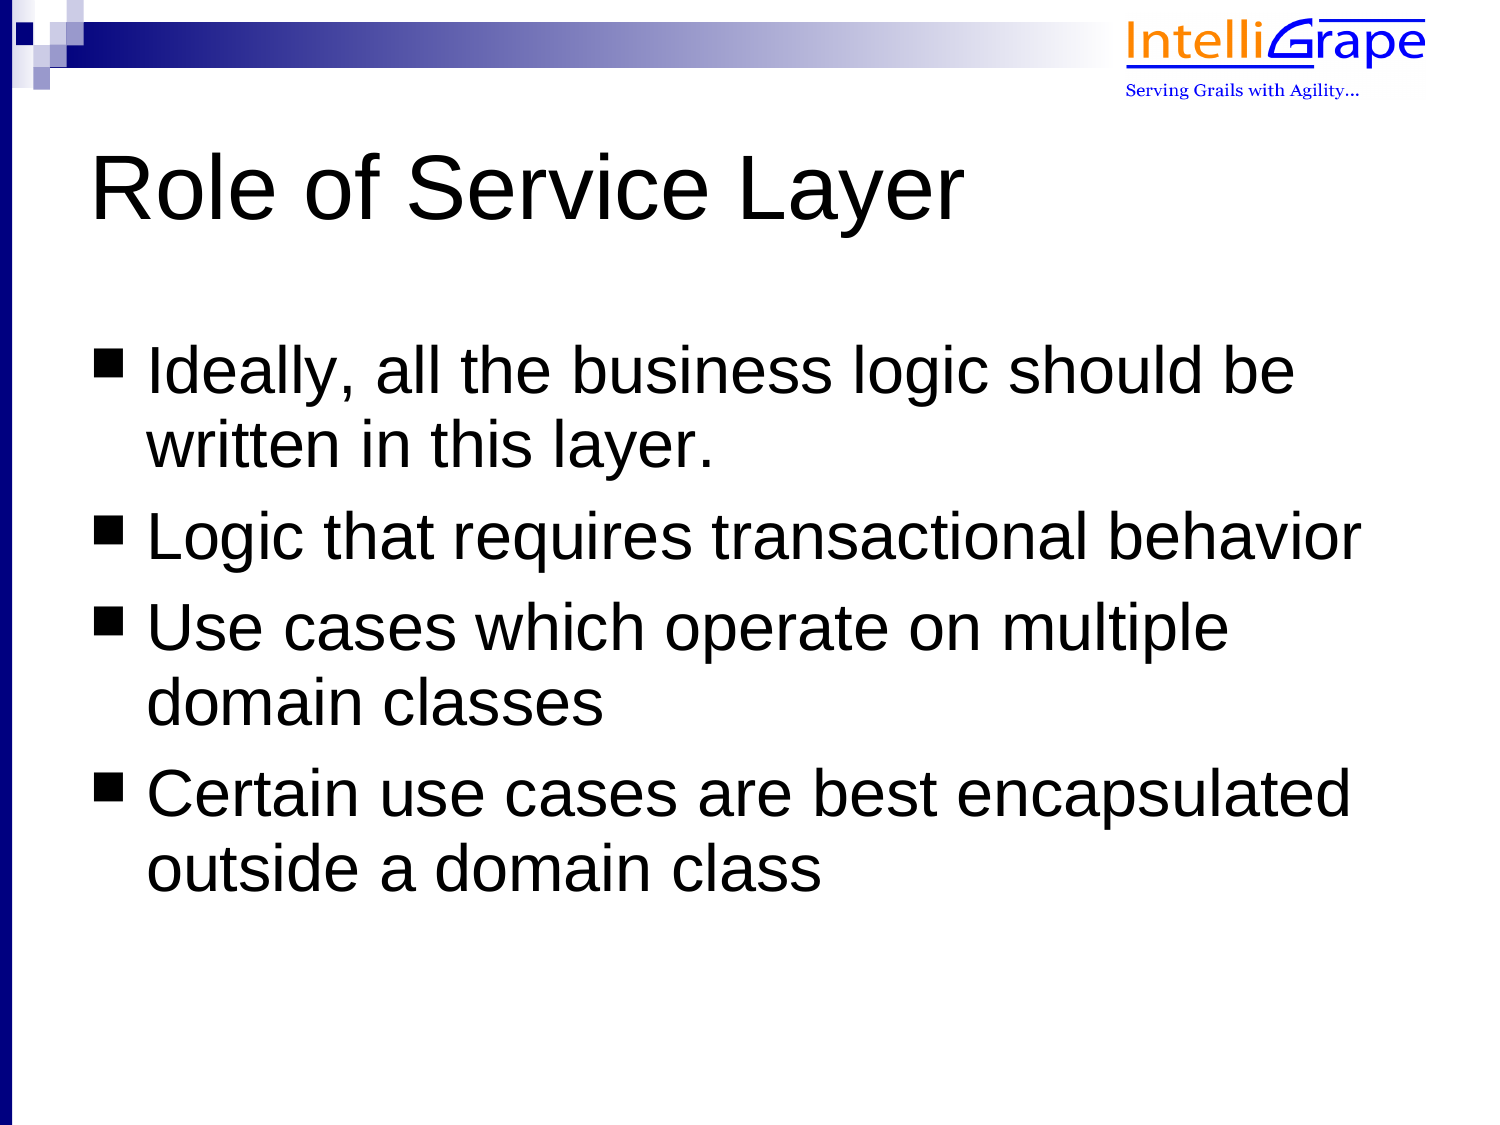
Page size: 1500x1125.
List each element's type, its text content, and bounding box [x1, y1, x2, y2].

title Role of Service Layer [75, 74, 1426, 301]
list Ideally, all the business logic should be written in this layer. Logic that requires transactional behavior Use cases which operate on multiple domain classes Certain use cases are best encapsulated outside a domain class [75, 324, 1426, 1068]
picture [1125, 12, 1425, 74]
